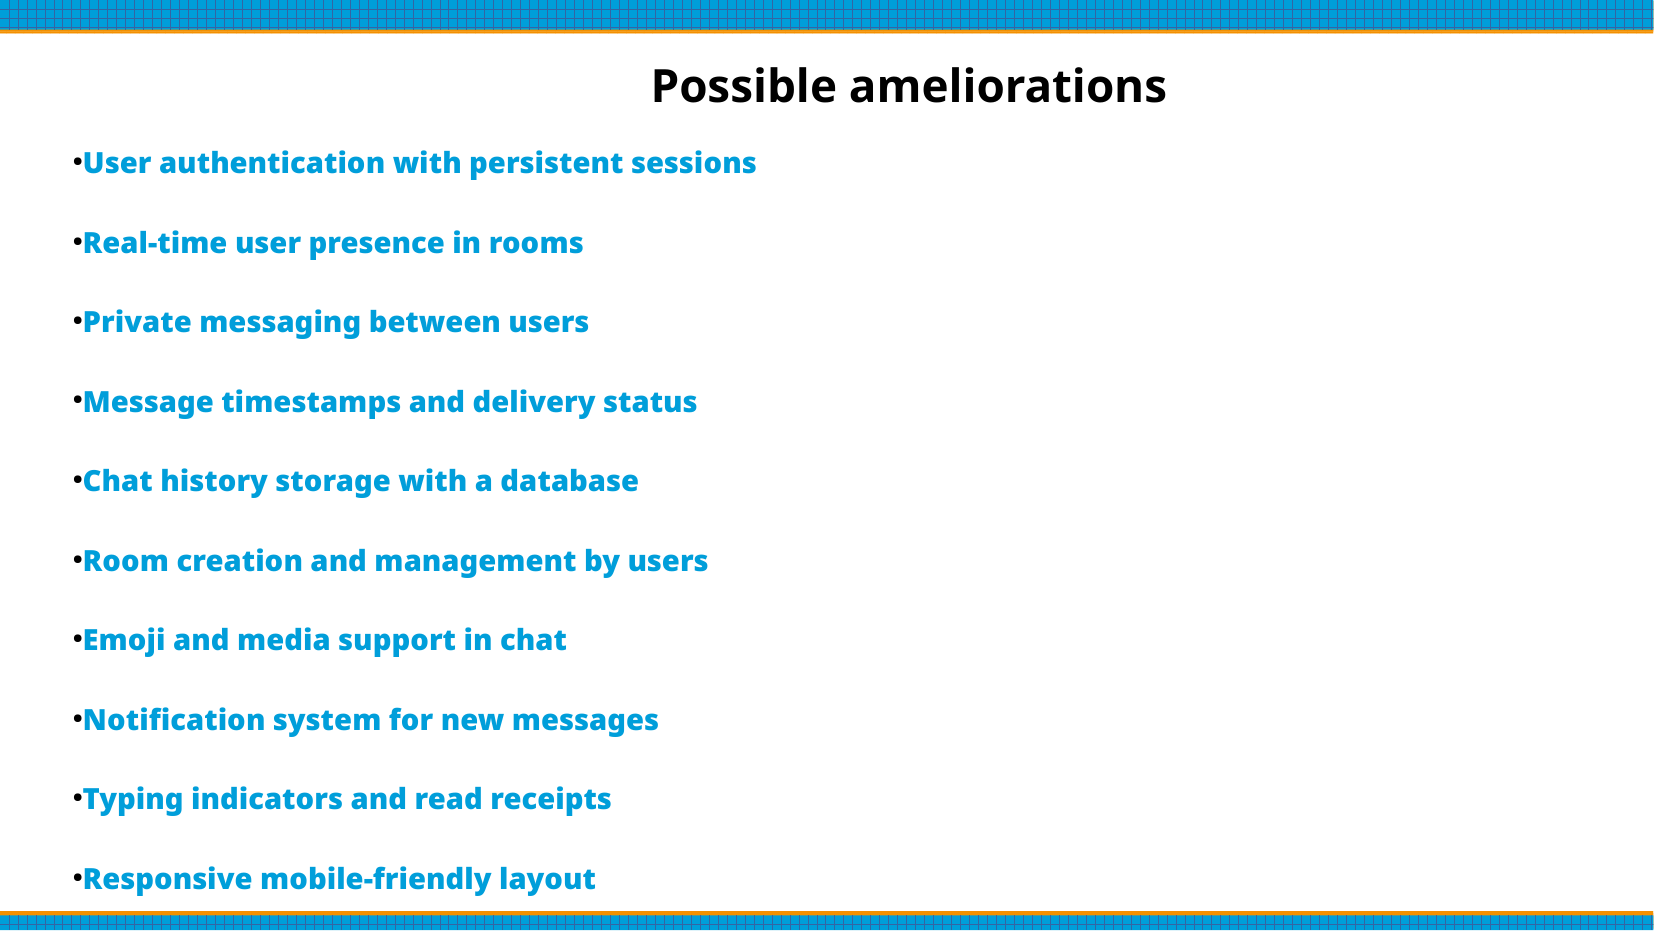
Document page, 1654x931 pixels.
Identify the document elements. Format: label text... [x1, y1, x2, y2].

subtitle User authentication with persistent sessions Real-time user presence in rooms Private messaging between users Message timestamps and delivery status Chat history storage with a database Room creation and management by users Emoji and media support in chat Notification system for new messages Typing indicators and read receipts Responsive mobile-friendly layout [72, 128, 1549, 913]
text_box Possible ameliorations [644, 46, 1225, 124]
